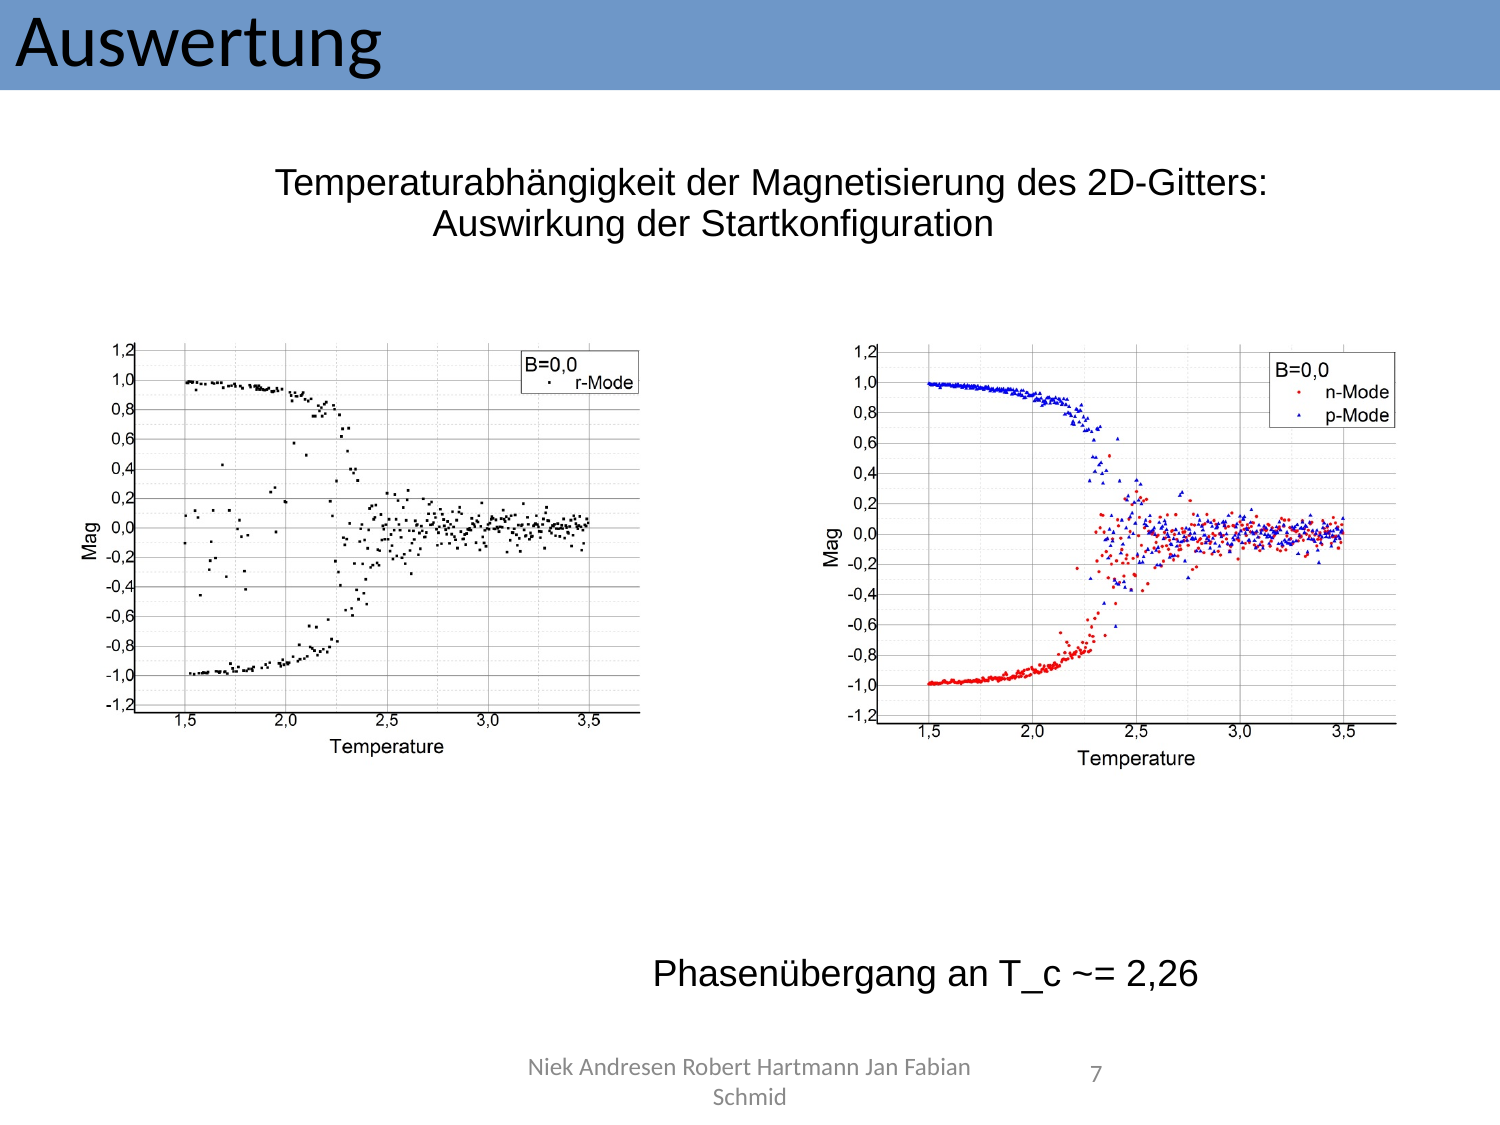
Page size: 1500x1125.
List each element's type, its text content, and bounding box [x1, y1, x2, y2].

picture [2, 283, 1500, 811]
text_box Auswertung [0, 0, 1500, 91]
text_box Temperaturabhängigkeit der Magnetisierung des 2D-Gitters: Auswirkung der Startkonfiguration [259, 153, 1284, 253]
text_box <Nummer> [1074, 1042, 1426, 1103]
text_box Niek Andresen Robert Hartmann Jan Fabian Schmid [512, 1042, 988, 1103]
text_box Phasenübergang an T_c ~= 2,26 [637, 944, 1214, 1002]
